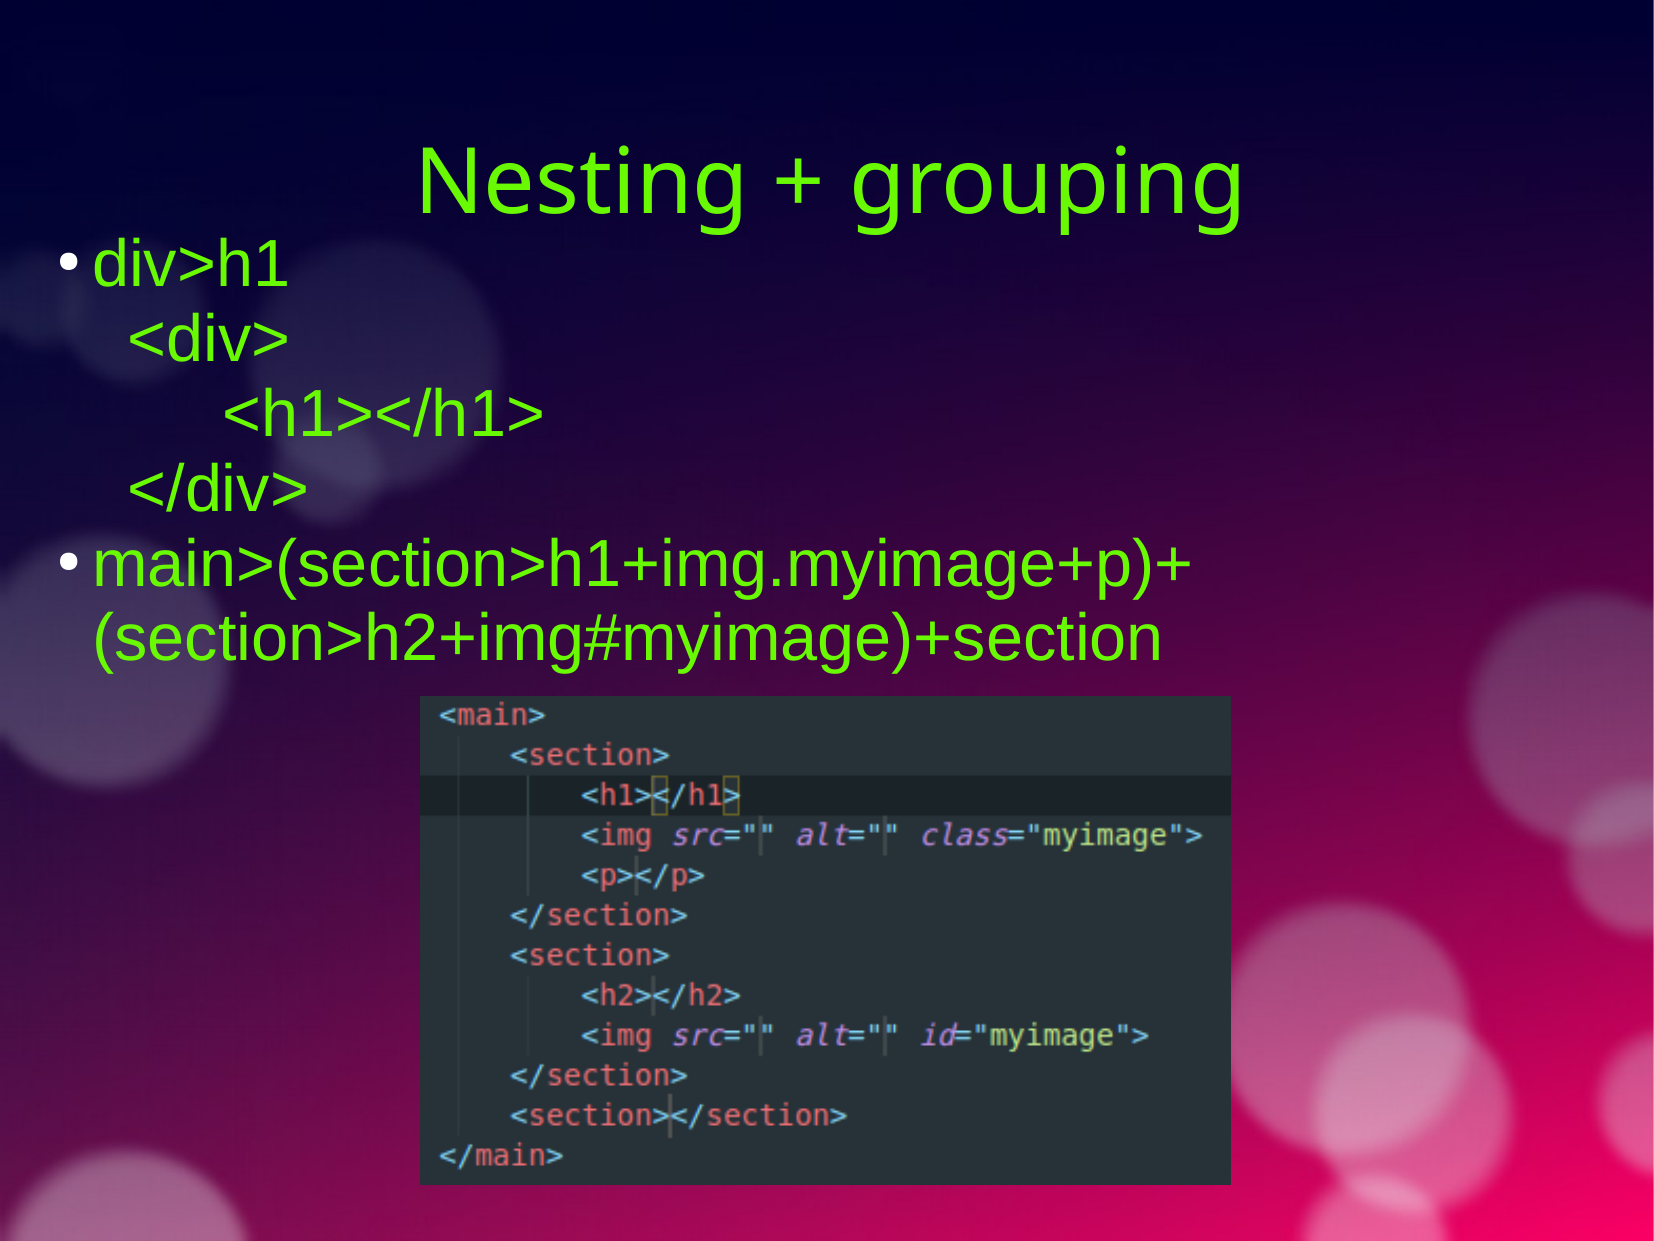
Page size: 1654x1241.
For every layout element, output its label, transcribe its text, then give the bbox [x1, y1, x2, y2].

picture [0, 0, 1654, 1241]
title Nesting + grouping [86, 75, 1576, 283]
subtitle div>h1 <div> <h1></h1> </div> main>(section>h1+img.myimage+p)+(section>h2+img#myimage)+section [56, 226, 1546, 676]
